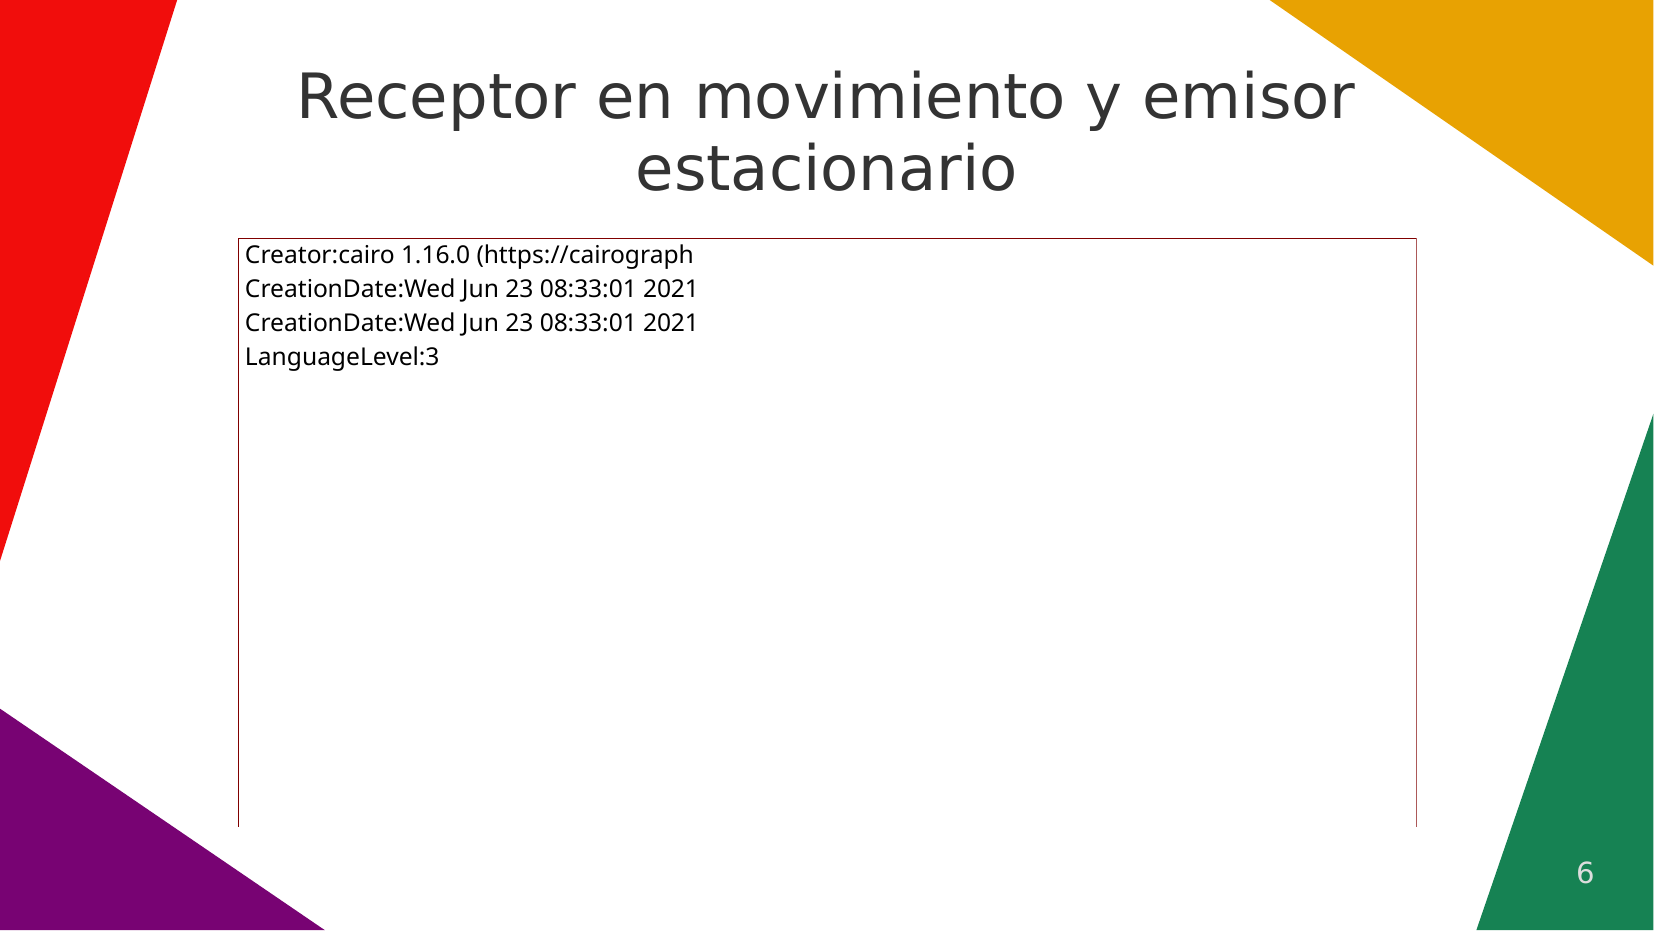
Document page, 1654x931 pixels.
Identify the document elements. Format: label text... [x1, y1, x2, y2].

picture [236, 236, 1417, 827]
title Receptor en movimiento y emisor estacionario [118, 59, 1536, 207]
